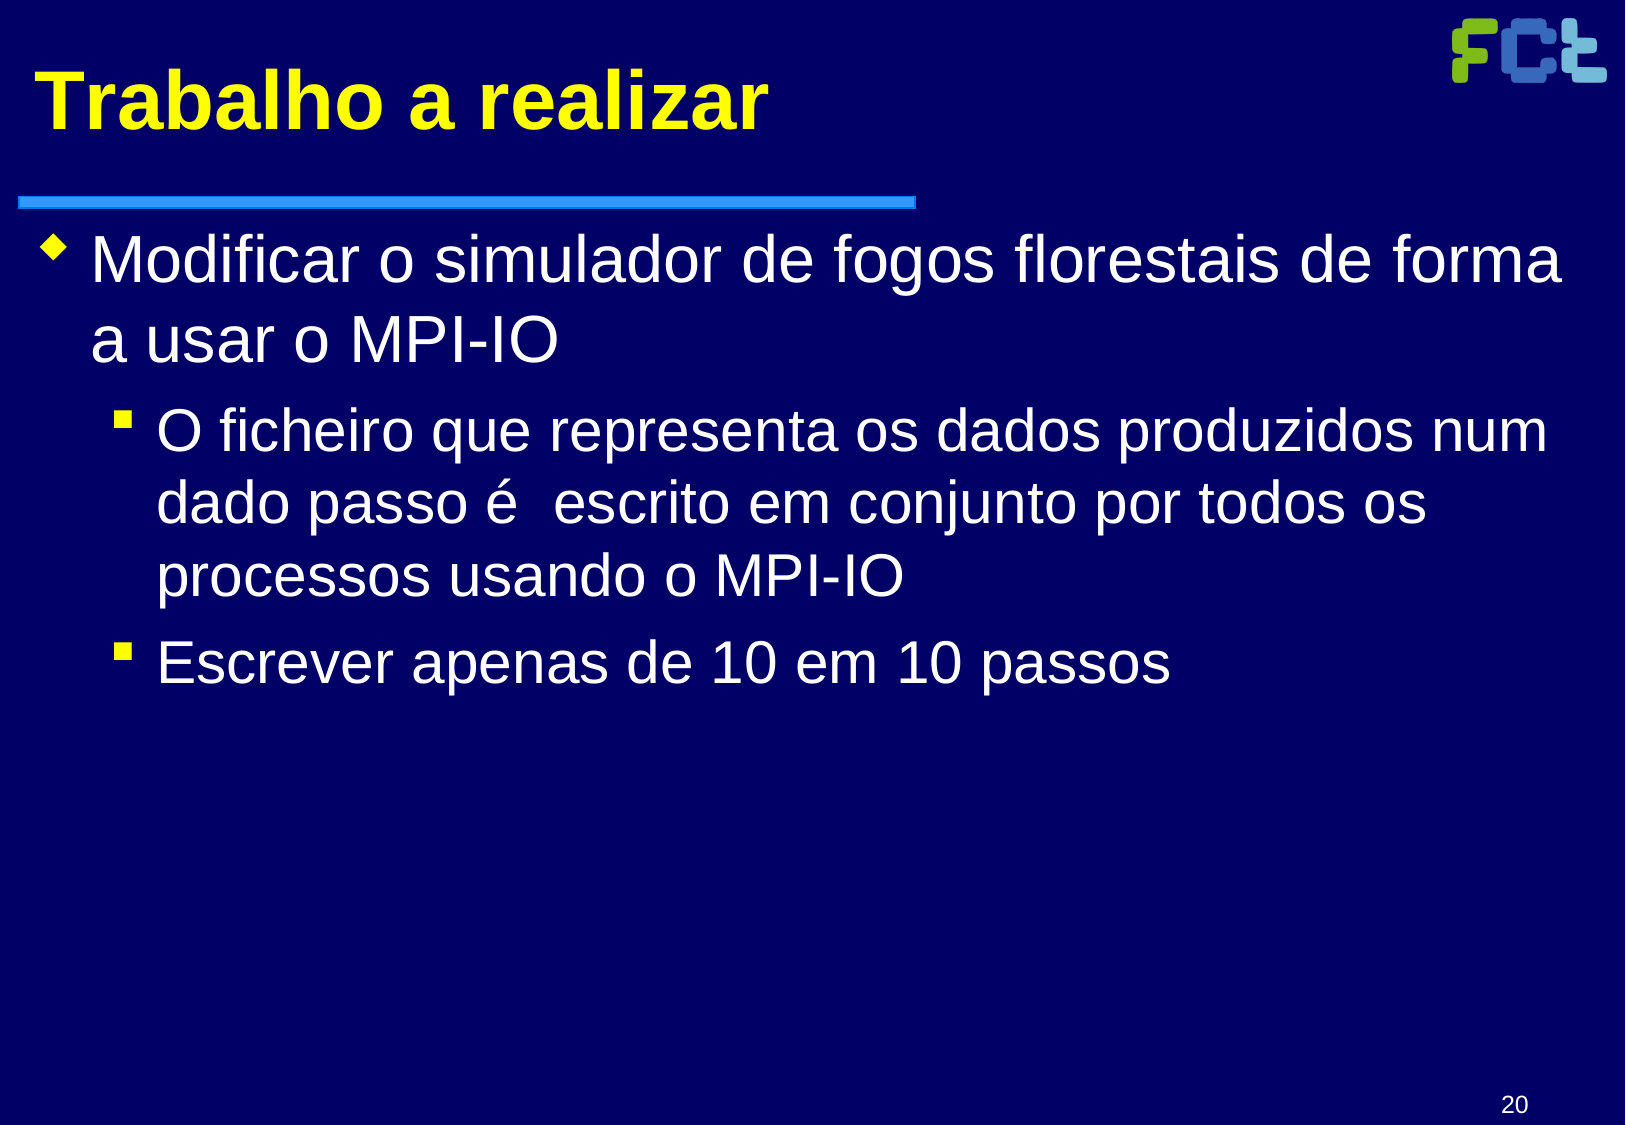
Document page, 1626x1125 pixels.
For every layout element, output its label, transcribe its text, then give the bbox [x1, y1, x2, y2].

text_box <number> [1426, 1080, 1544, 1116]
list Modificar o simulador de fogos florestais de forma a usar o MPI-IO O ficheiro que representa os dados produzidos num dado passo é escrito em conjunto por todos os processos usando o MPI-IO Escrever apenas de 10 em 10 passos [19, 208, 1611, 1083]
title Trabalho a realizar [19, 7, 1606, 185]
